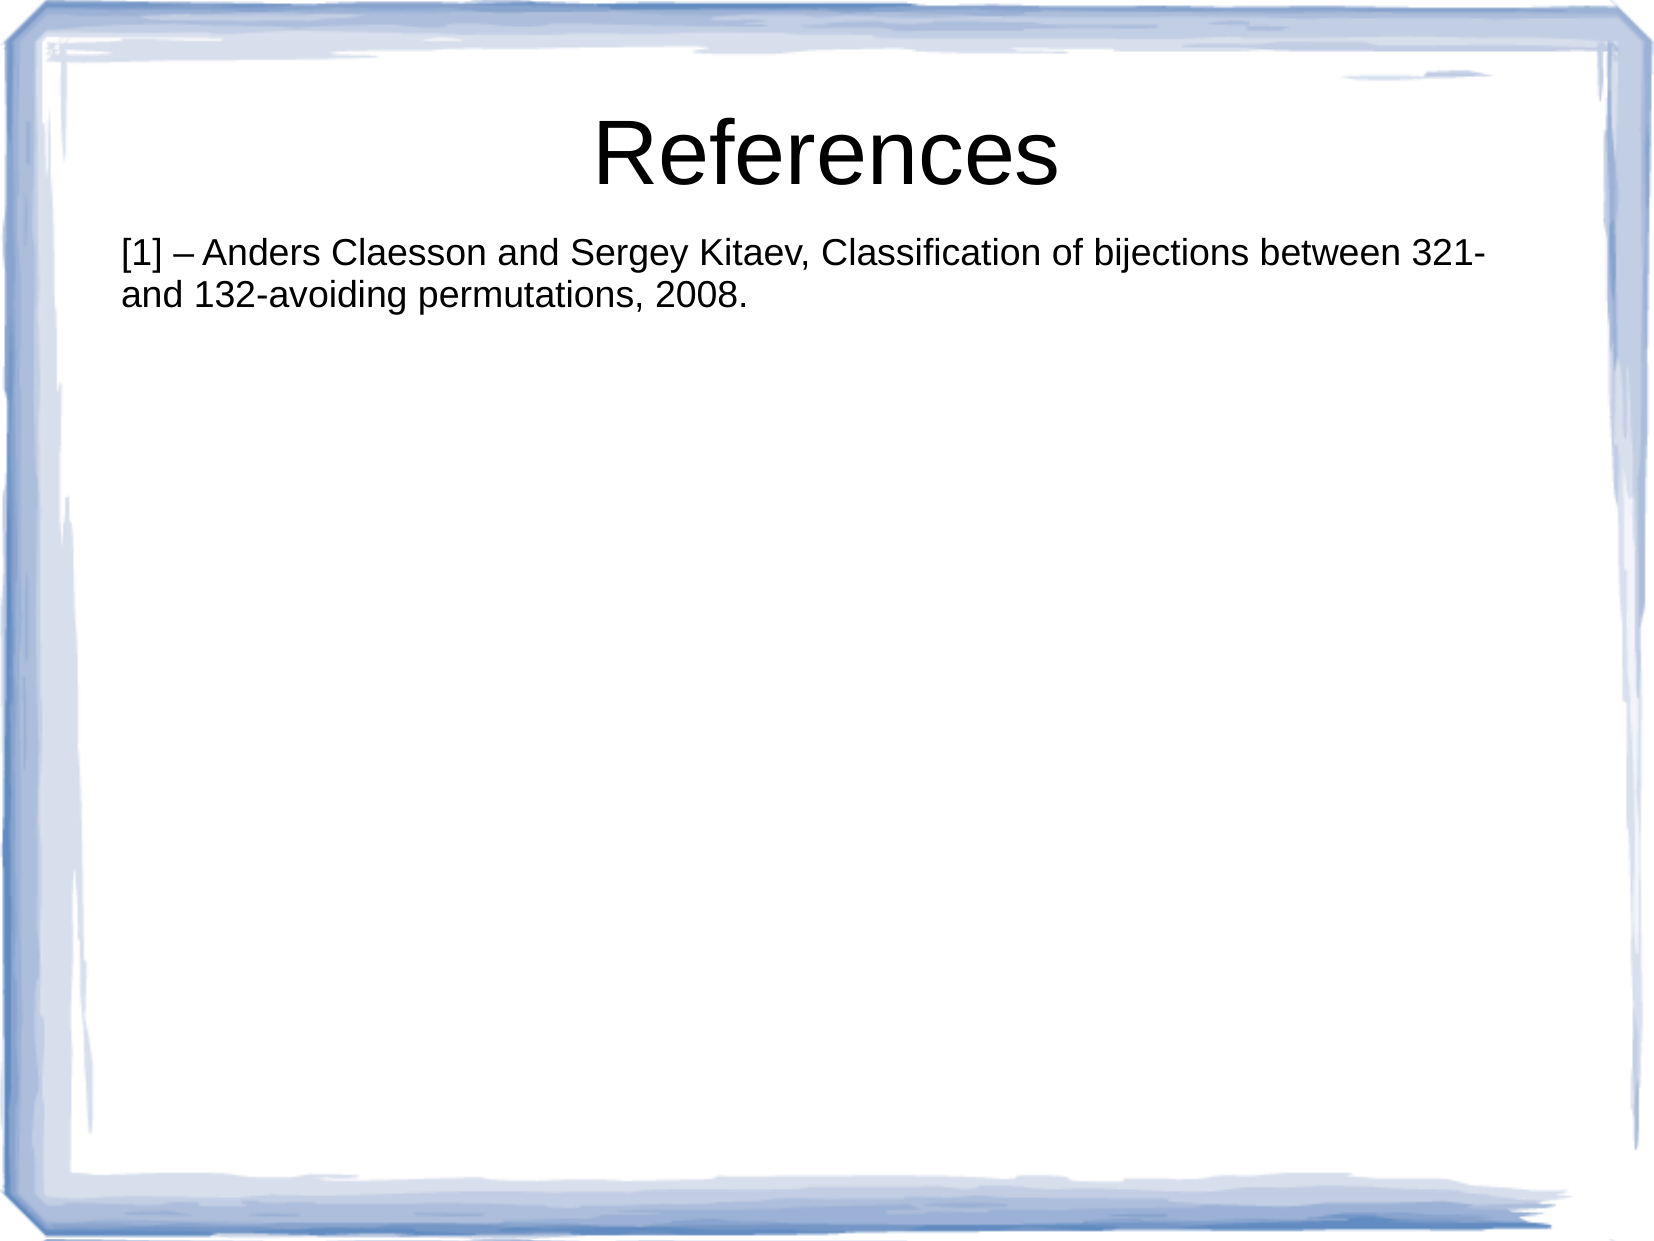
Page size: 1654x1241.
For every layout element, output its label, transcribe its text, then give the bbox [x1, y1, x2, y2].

title References [82, 49, 1571, 257]
picture [0, 0, 1654, 1241]
text_box [1] – Anders Claesson and Sergey Kitaev, Classification of bijections between 321- and 132-avoiding permutations, 2008. [106, 224, 1510, 1105]
